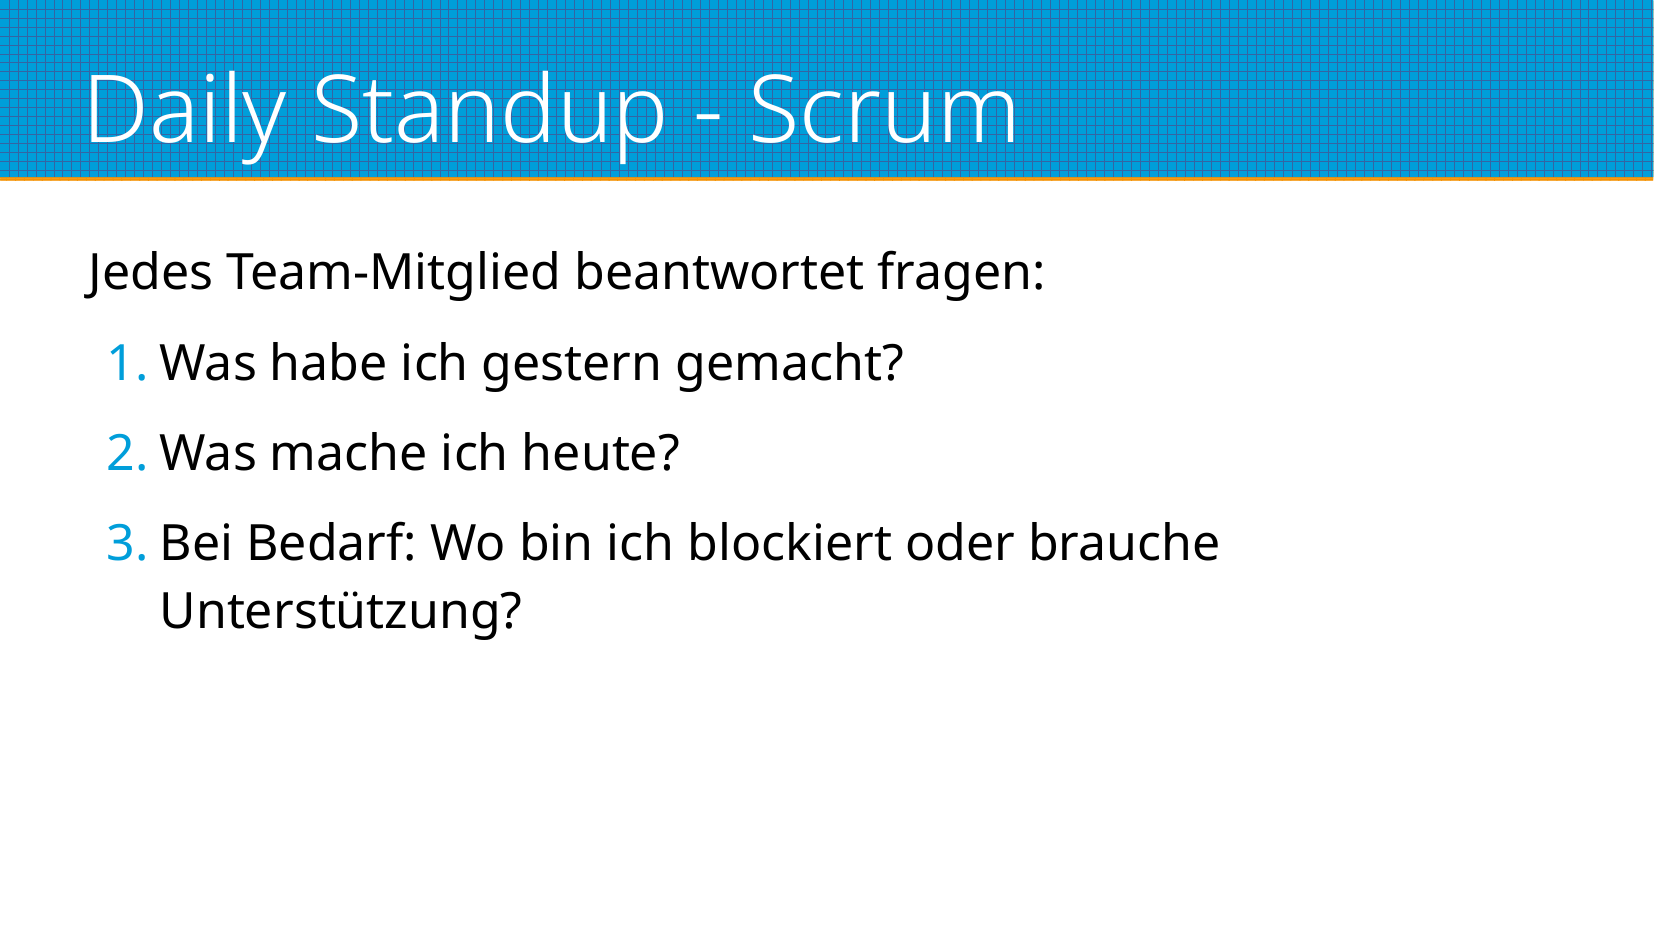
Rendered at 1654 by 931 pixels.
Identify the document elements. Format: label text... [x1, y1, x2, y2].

list Jedes Team-Mitglied beantwortet fragen: Was habe ich gestern gemacht? Was mache ich heute? Bei Bedarf: Wo bin ich blockiert oder brauche Unterstützung? [88, 236, 1565, 813]
title Daily Standup - Scrum [82, 14, 1571, 171]
